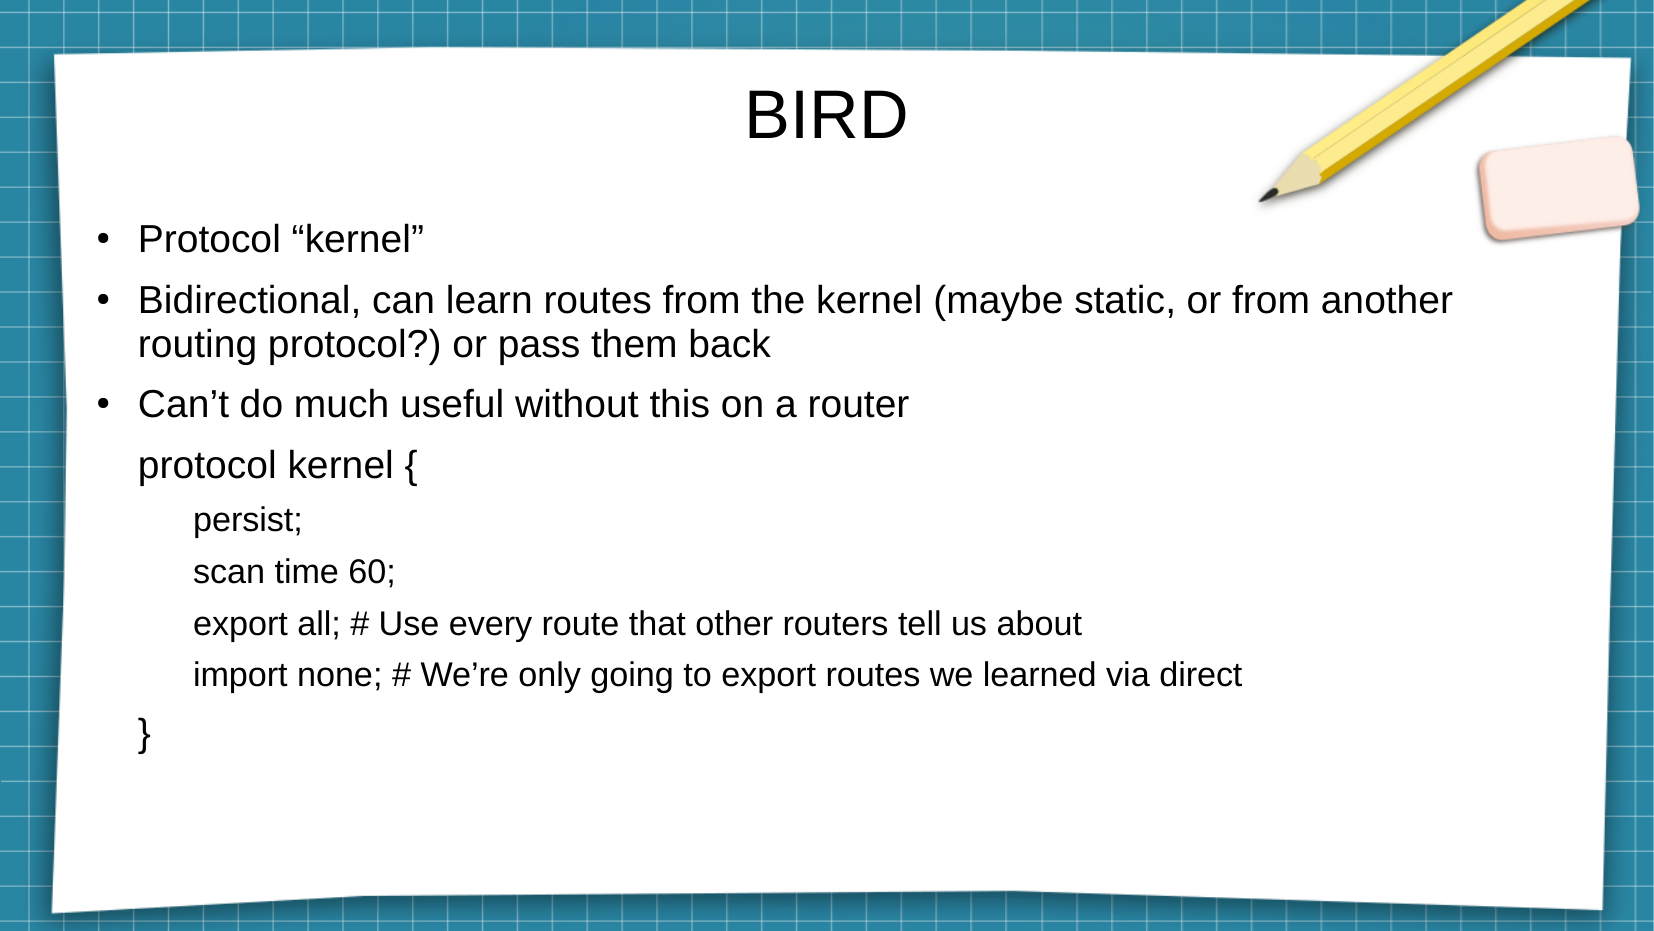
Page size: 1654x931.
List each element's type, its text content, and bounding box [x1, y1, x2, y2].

list Protocol “kernel” Bidirectional, can learn routes from the kernel (maybe static, or from another routing protocol?) or pass them back Can’t do much useful without this on a router protocol kernel { persist; scan time 60; export all; # Use every route that other routers tell us about import none; # We’re only going to export routes we learned via direct } [82, 217, 1571, 758]
picture [0, 0, 1654, 931]
title BIRD [82, 37, 1571, 193]
